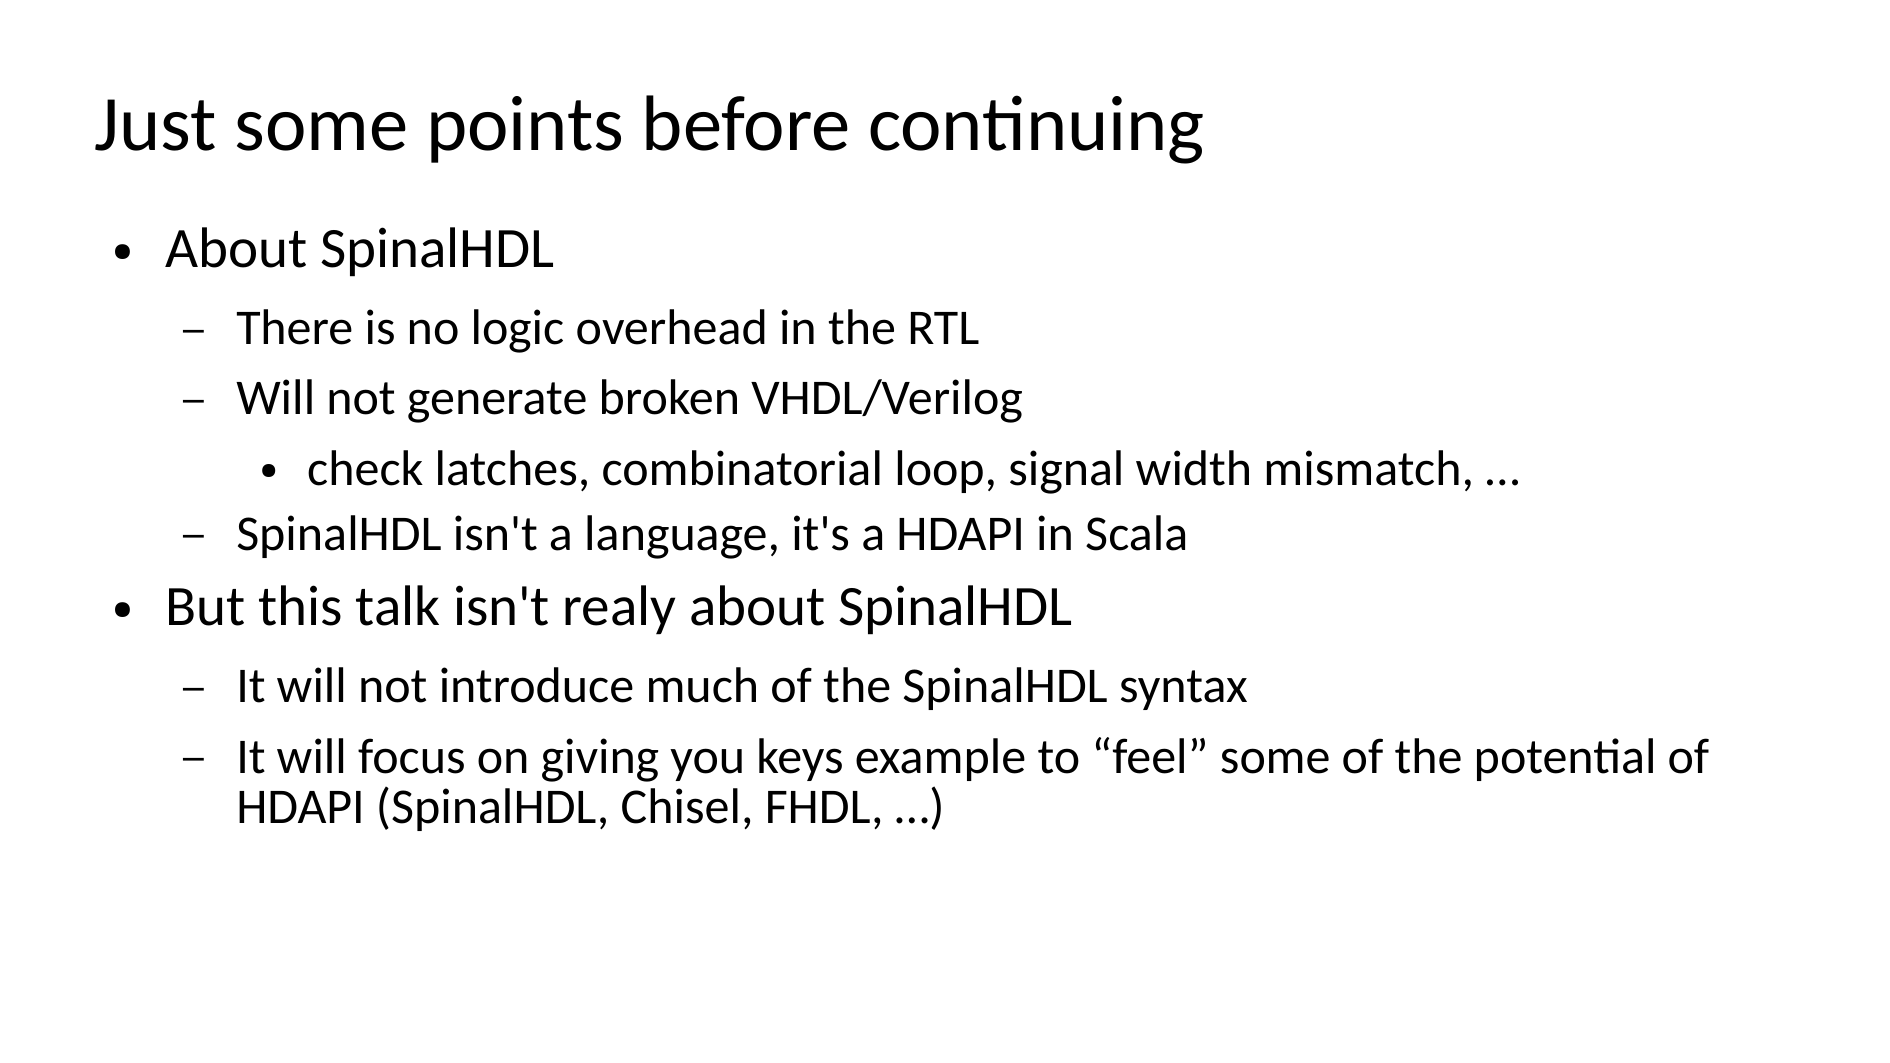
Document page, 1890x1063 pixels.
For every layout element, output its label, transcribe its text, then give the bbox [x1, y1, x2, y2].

list About SpinalHDL There is no logic overhead in the RTL Will not generate broken VHDL/Verilog check latches, combinatorial loop, signal width mismatch, … SpinalHDL isn't a language, it's a HDAPI in Scala But this talk isn't realy about SpinalHDL It will not introduce much of the SpinalHDL syntax It will focus on giving you keys example to “feel” some of the potential of HDAPI (SpinalHDL, Chisel, FHDL, …) [94, 225, 1843, 1063]
title Just some points before continuing [94, 42, 1796, 220]
